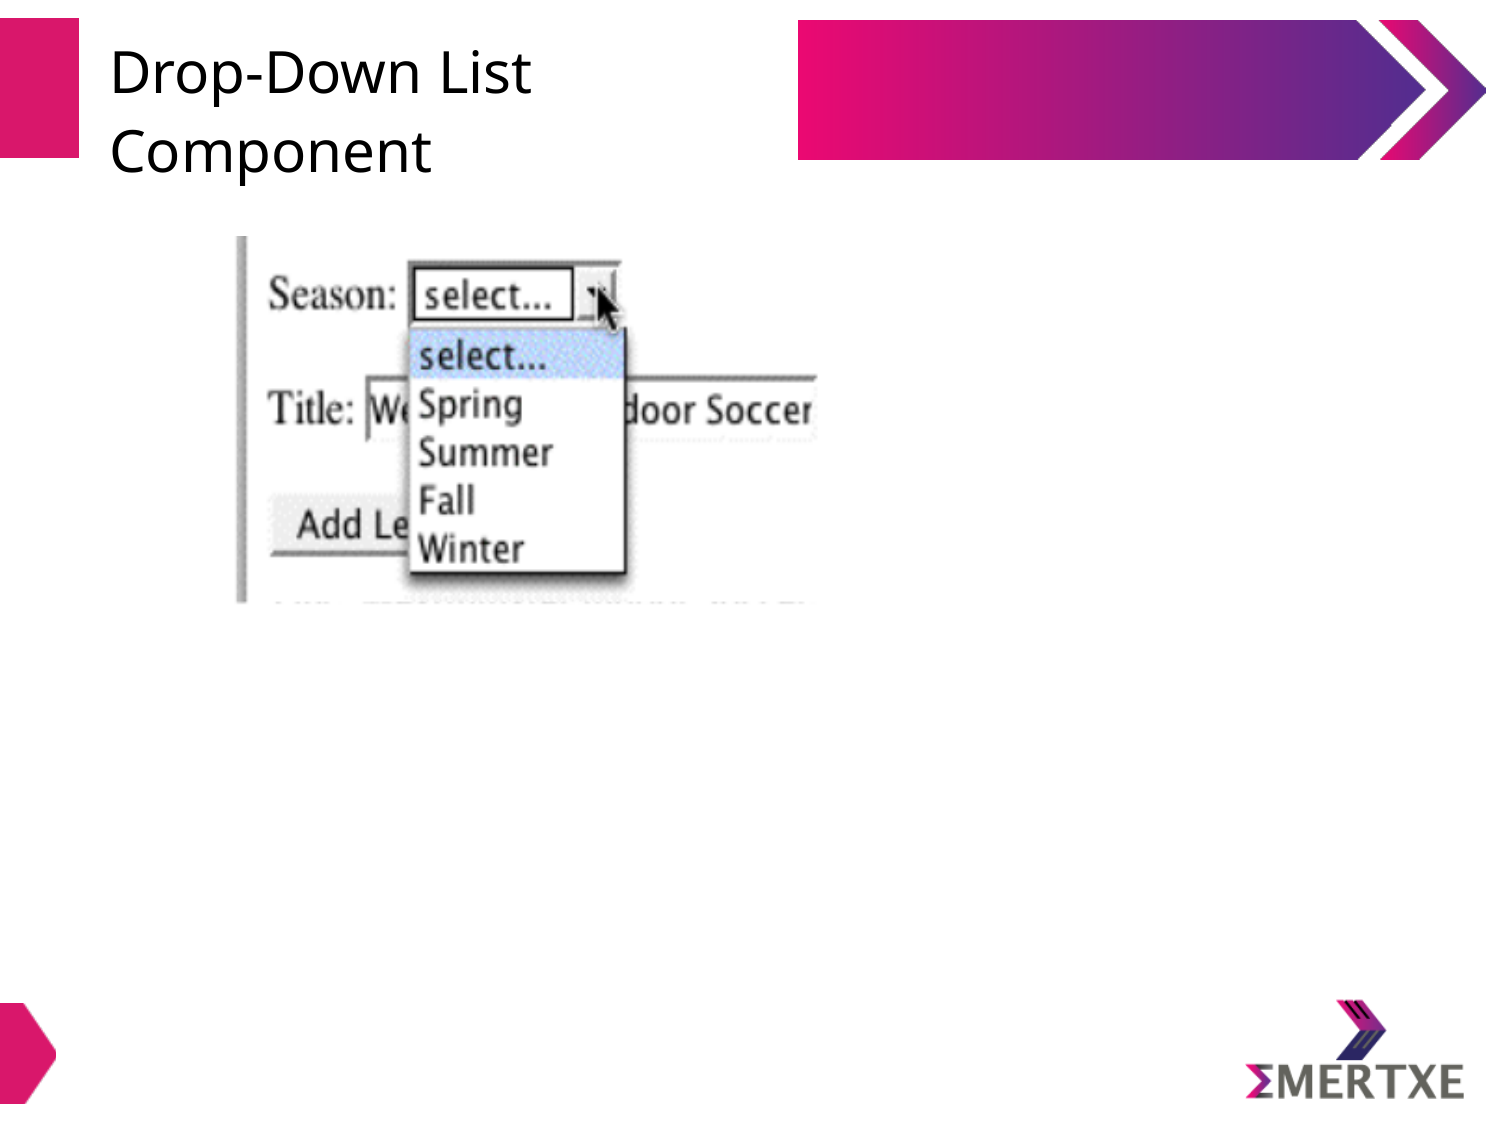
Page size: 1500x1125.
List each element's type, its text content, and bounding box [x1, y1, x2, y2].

picture [1245, 996, 1465, 1099]
picture [798, 20, 1486, 160]
text_box Drop-Down List Component [94, 23, 721, 184]
picture [200, 236, 898, 615]
